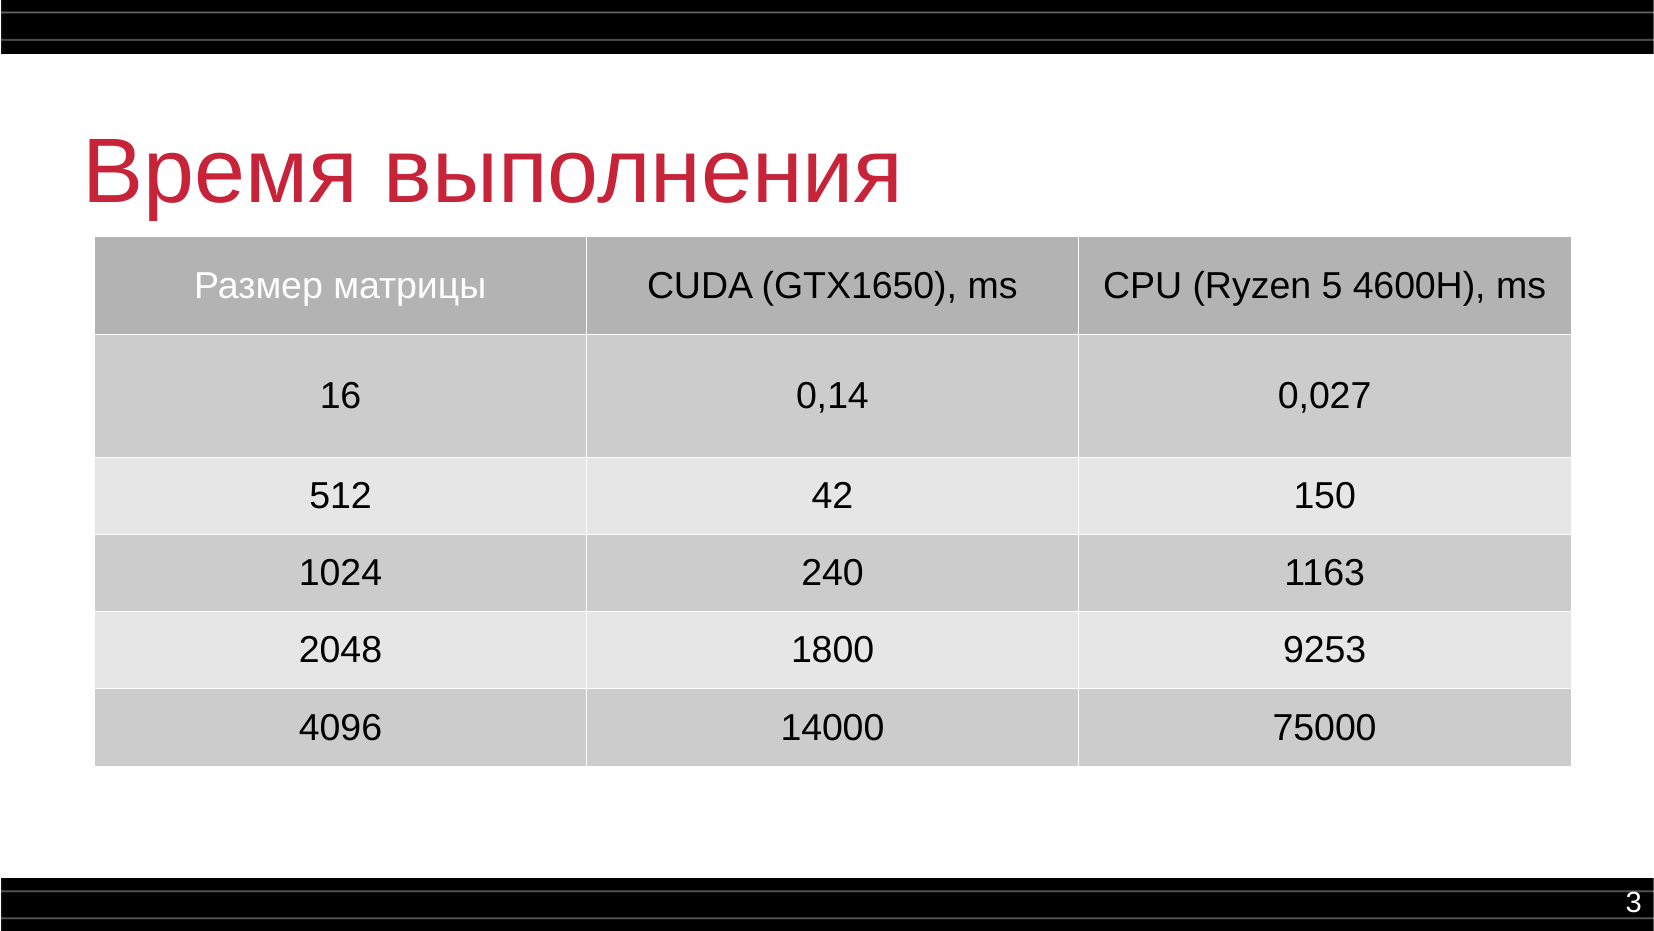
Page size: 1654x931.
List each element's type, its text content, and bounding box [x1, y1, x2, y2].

table_header CPU (Ryzen 5 4600H), ms [1079, 237, 1571, 334]
table_header Размер матрицы [95, 237, 586, 334]
table_cell 9253 [1079, 612, 1571, 688]
picture [1, 0, 1654, 54]
table_cell 240 [587, 535, 1078, 611]
table_cell 1024 [95, 535, 586, 611]
table_cell 512 [95, 458, 586, 534]
table_cell 0,14 [587, 335, 1078, 457]
table_header CUDA (GTX1650), ms [587, 237, 1078, 334]
table_cell 0,027 [1079, 335, 1571, 457]
table_cell 1163 [1079, 535, 1571, 611]
table_cell 150 [1079, 458, 1571, 534]
table_cell 2048 [95, 612, 586, 688]
picture [1, 878, 1654, 931]
table_cell 14000 [587, 689, 1078, 766]
table_cell 75000 [1079, 689, 1571, 766]
table_cell 42 [587, 458, 1078, 534]
title Время выполнения [82, 92, 1571, 249]
table_cell 1800 [587, 612, 1078, 688]
table_cell 4096 [95, 689, 586, 766]
table_cell 16 [95, 335, 586, 457]
